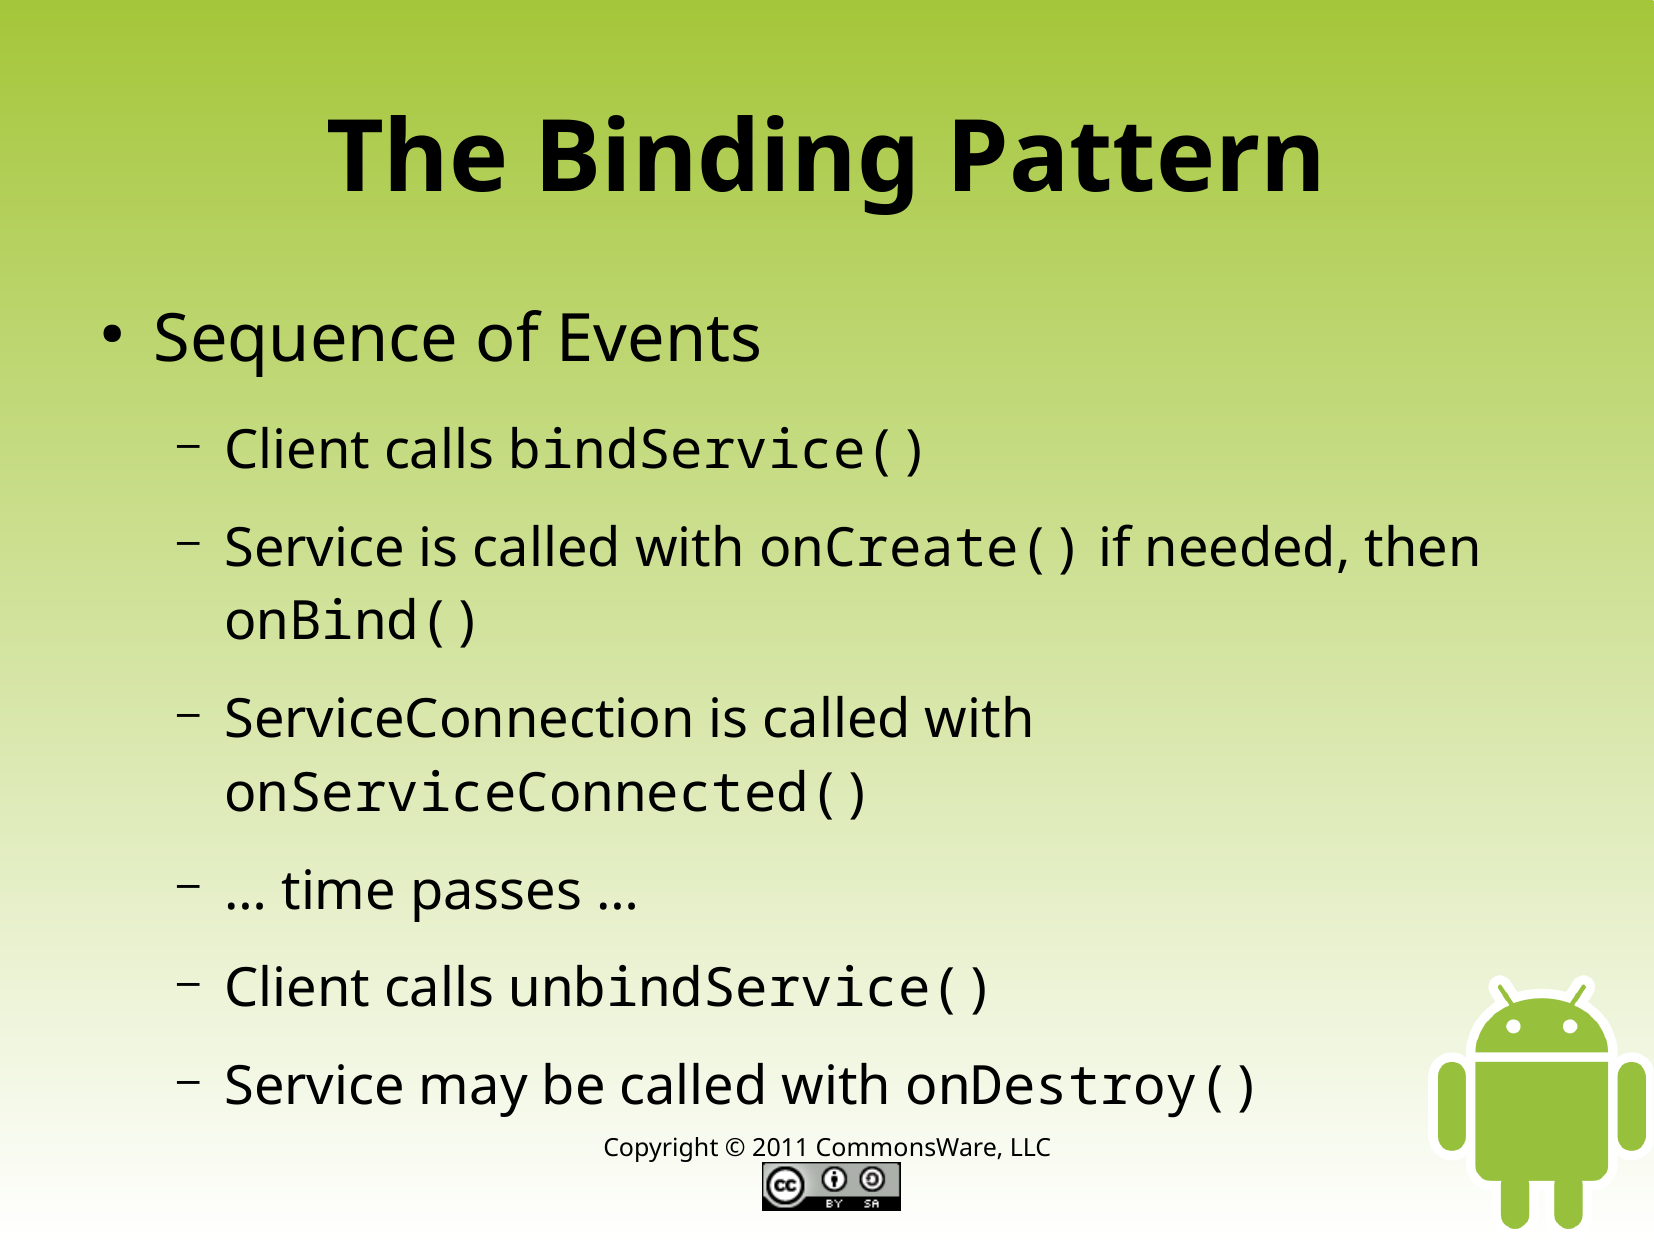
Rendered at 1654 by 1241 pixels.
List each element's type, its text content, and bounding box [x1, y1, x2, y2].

list Sequence of Events Client calls bindService() Service is called with onCreate() if needed, then onBind() ServiceConnection is called with onServiceConnected() … time passes … Client calls unbindService() Service may be called with onDestroy() [82, 290, 1571, 1094]
picture [762, 1162, 901, 1211]
picture [1428, 975, 1654, 1238]
title The Binding Pattern [82, 49, 1571, 257]
